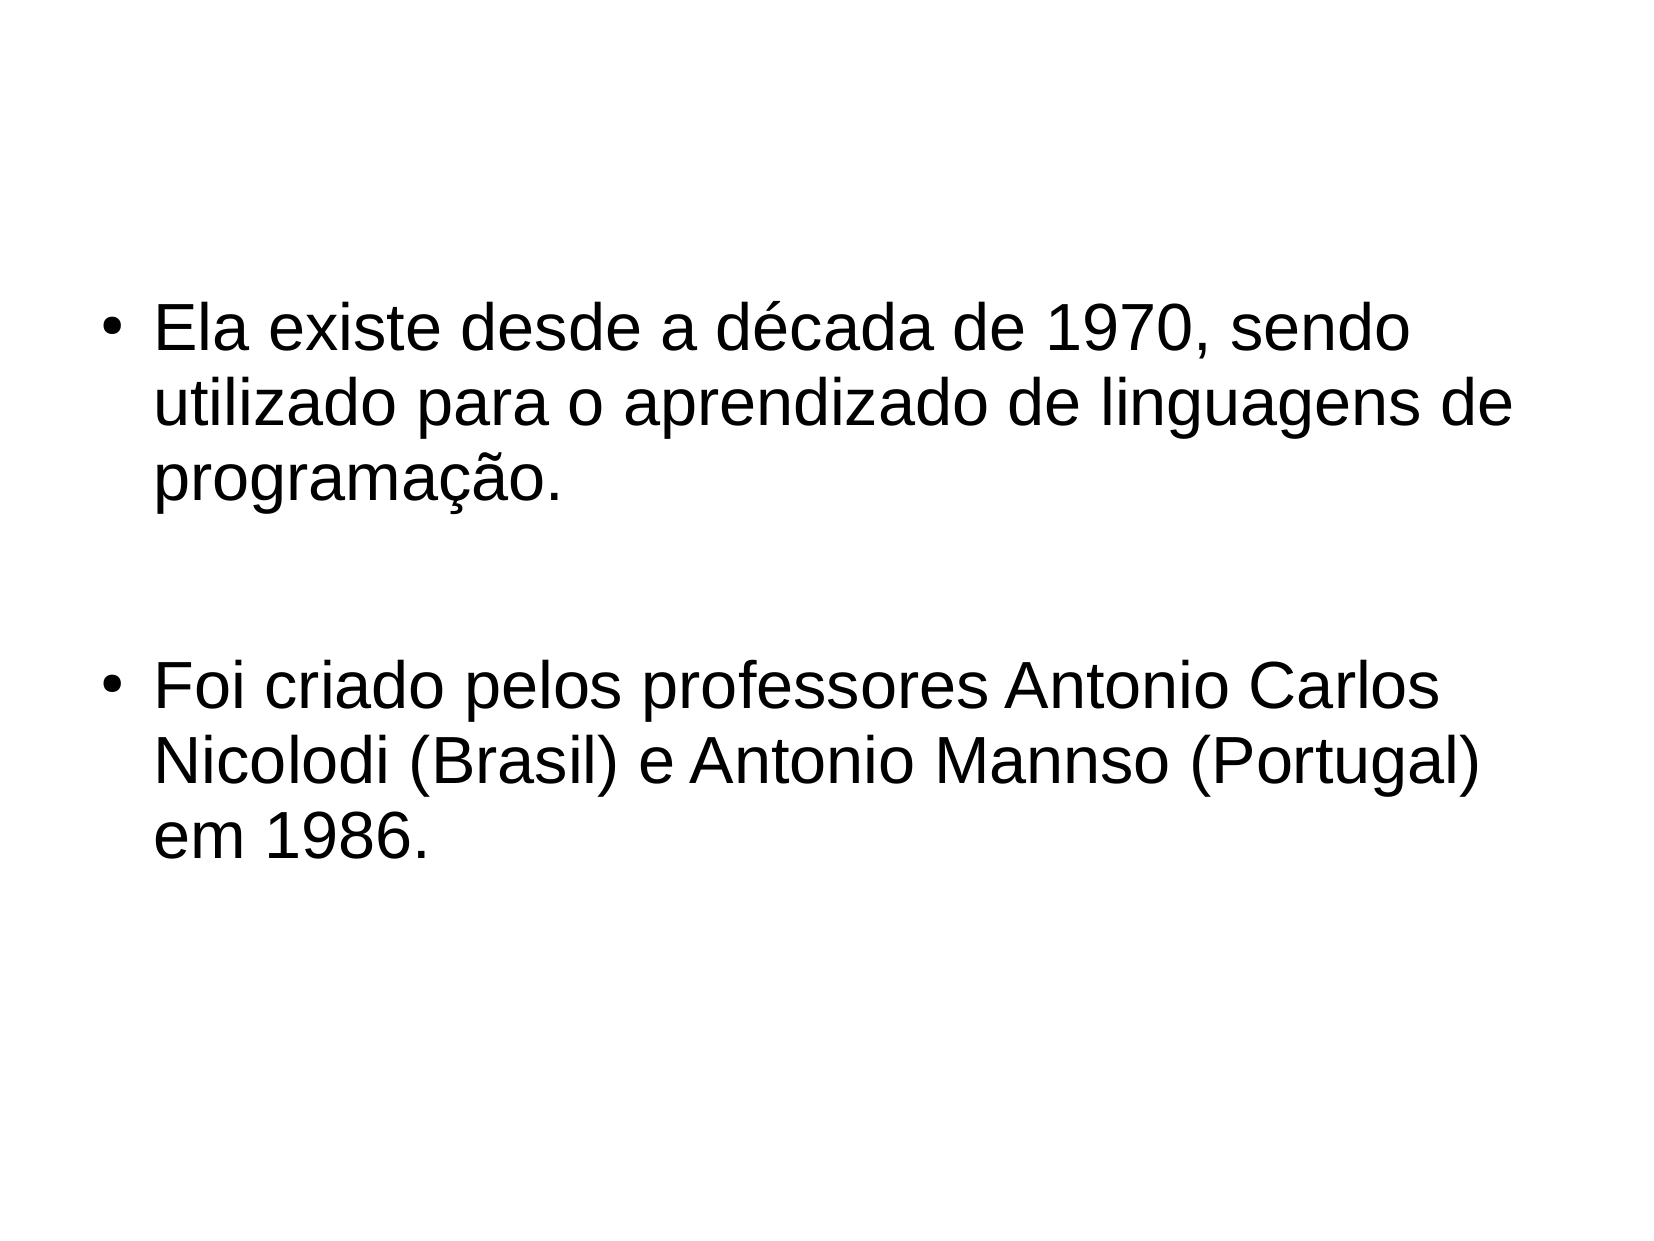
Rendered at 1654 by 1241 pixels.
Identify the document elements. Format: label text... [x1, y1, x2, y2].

list Ela existe desde a década de 1970, sendo utilizado para o aprendizado de linguagens de programação. Foi criado pelos professores Antonio Carlos Nicolodi (Brasil) e Antonio Mannso (Portugal) em 1986. [82, 290, 1571, 1109]
